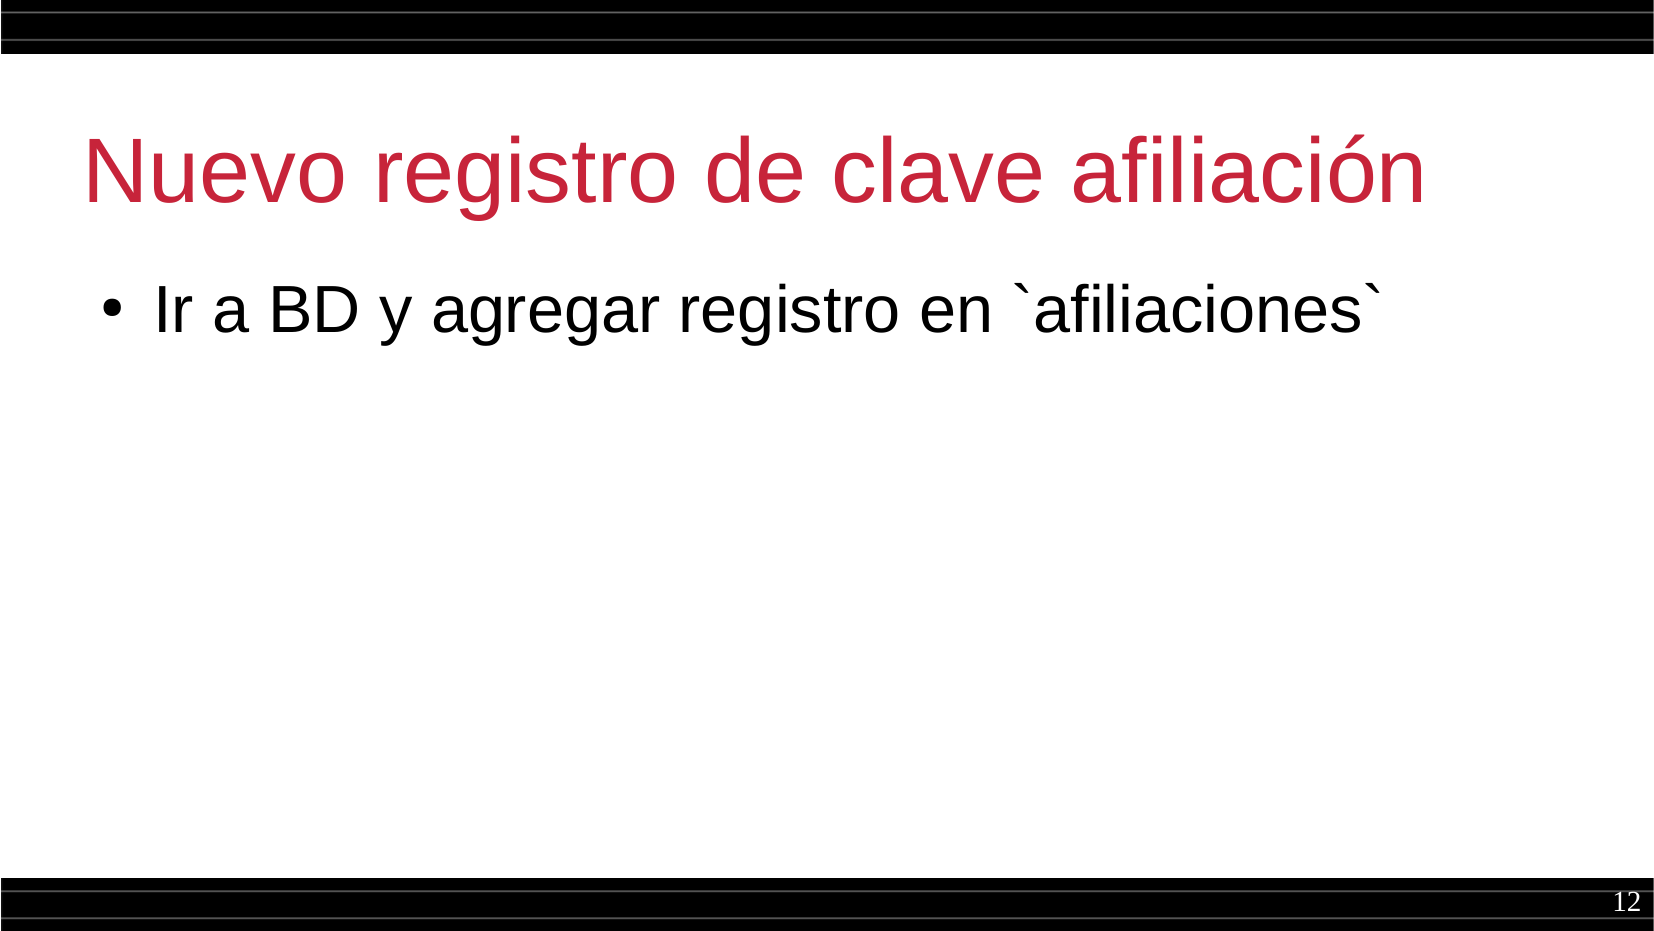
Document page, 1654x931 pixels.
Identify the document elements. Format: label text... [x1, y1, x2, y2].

picture [1, 0, 1654, 54]
list Ir a BD y agregar registro en `afiliaciones` [82, 271, 1571, 758]
picture [1, 878, 1654, 931]
title Nuevo registro de clave afiliación [82, 92, 1571, 249]
